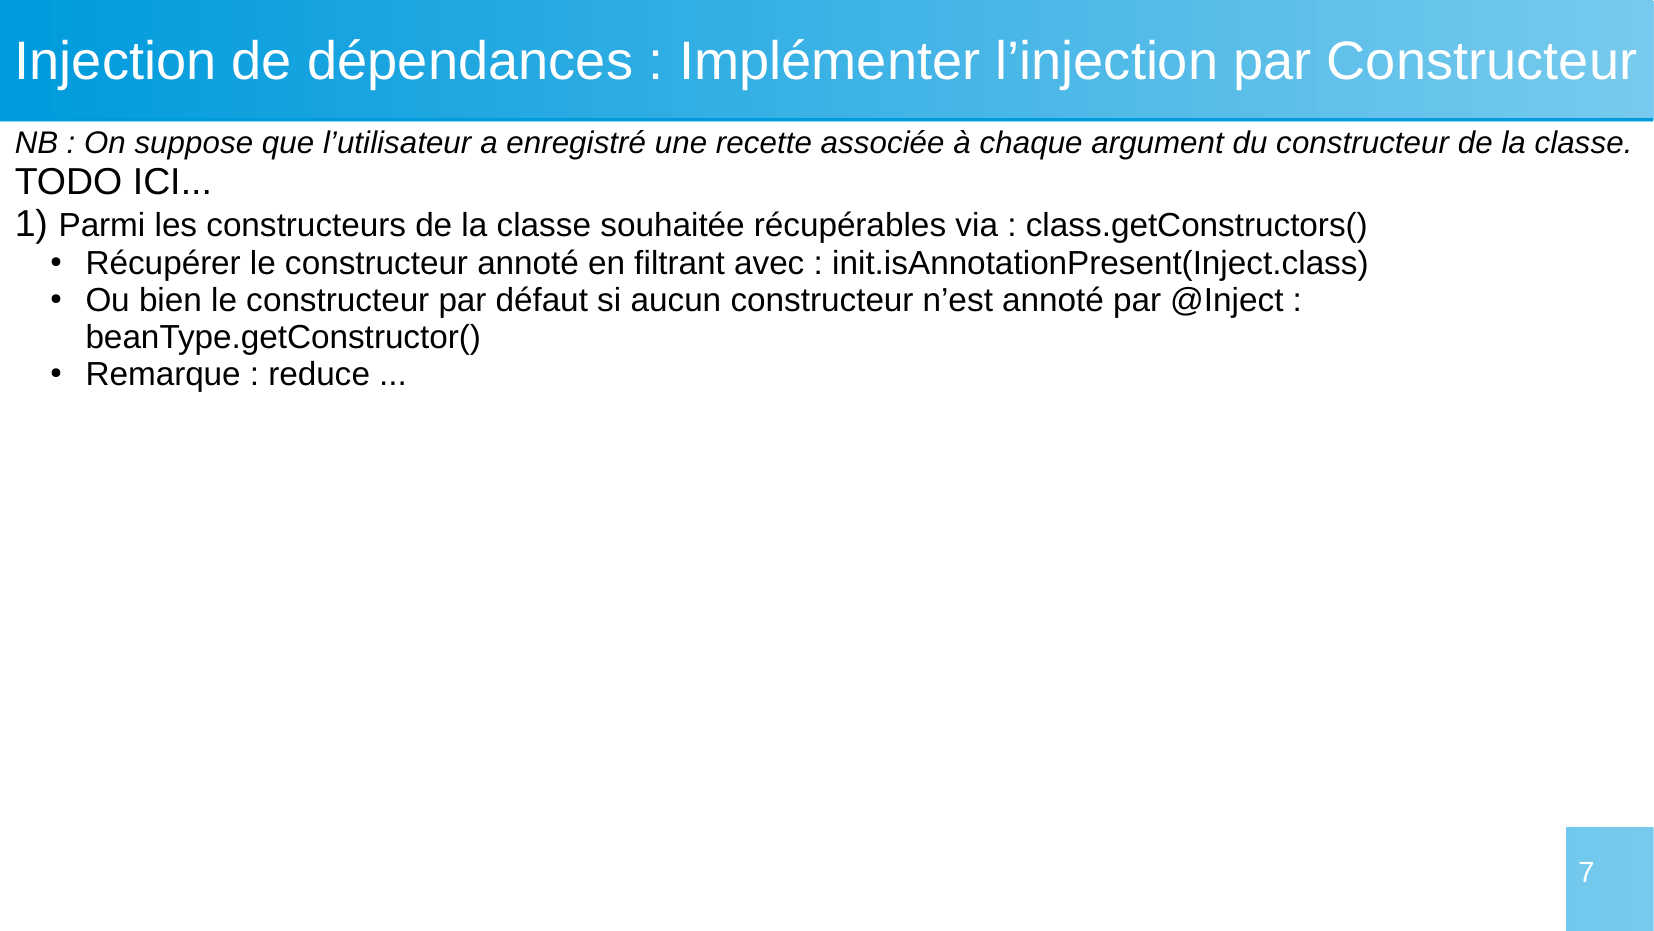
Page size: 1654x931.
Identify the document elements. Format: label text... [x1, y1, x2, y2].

title Injection de dépendances : Implémenter l’injection par Constructeur [0, 3, 1654, 118]
text_box NB : On suppose que l’utilisateur a enregistré une recette associée à chaque argument du constructeur de la classe. TODO ICI... 1) Parmi les constructeurs de la classe souhaitée récupérables via : class.getConstructors() Récupérer le constructeur annoté en filtrant avec : init.isAnnotationPresent(Inject.class) Ou bien le constructeur par défaut si aucun constructeur n’est annoté par @Inject : beanType.getConstructor() Remarque : reduce ... [0, 118, 1654, 931]
